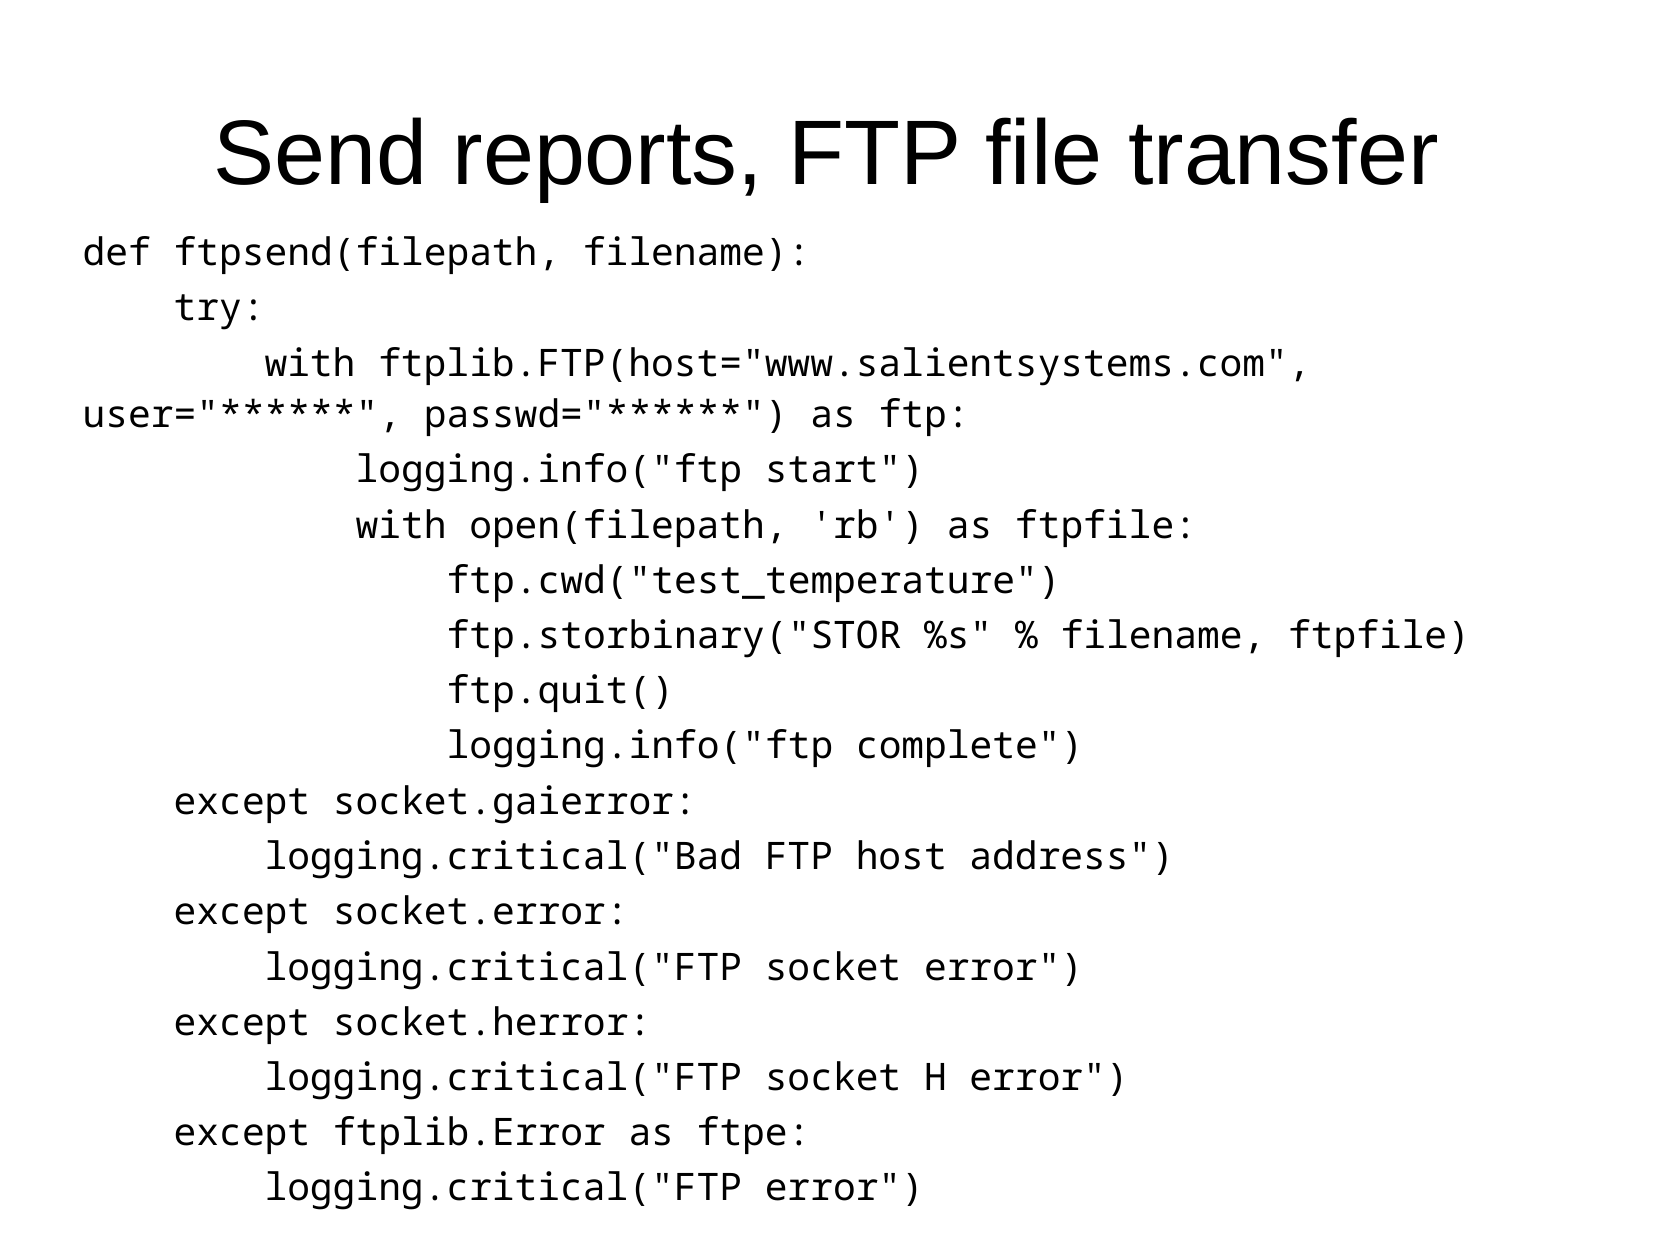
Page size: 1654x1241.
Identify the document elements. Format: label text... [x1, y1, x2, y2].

title Send reports, FTP file transfer [82, 49, 1571, 225]
list def ftpsend(filepath, filename): try: with ftplib.FTP(host="www.salientsystems.com", user="******", passwd="******") as ftp: logging.info("ftp start") with open(filepath, 'rb') as ftpfile: ftp.cwd("test_temperature") ftp.storbinary("STOR %s" % filename, ftpfile) ftp.quit() logging.info("ftp complete") except socket.gaierror: logging.critical("Bad FTP host address") except socket.error: logging.critical("FTP socket error") except socket.herror: logging.critical("FTP socket H error") except ftplib.Error as ftpe: logging.critical("FTP error") [82, 225, 1571, 1231]
